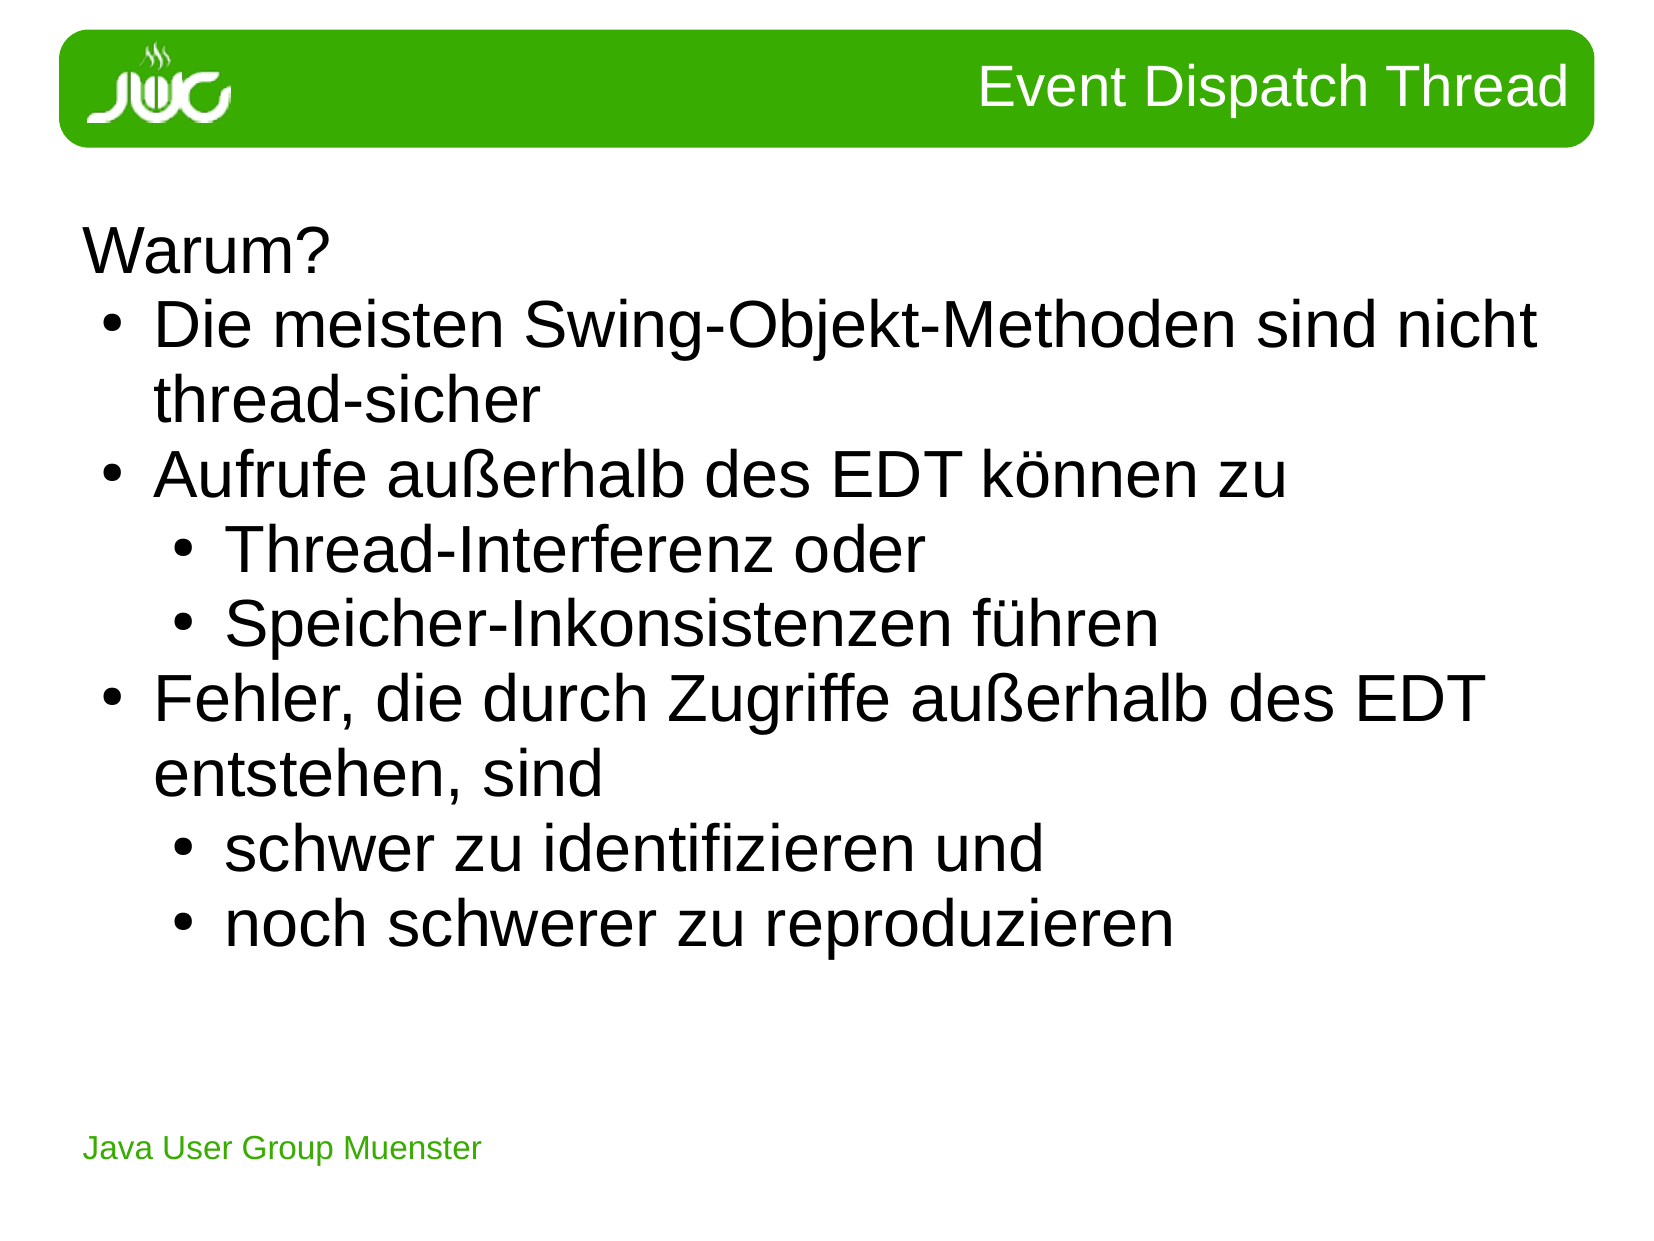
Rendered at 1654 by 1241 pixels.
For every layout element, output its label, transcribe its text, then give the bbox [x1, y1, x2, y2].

title Event Dispatch Thread [265, 37, 1571, 119]
subtitle Warum? Die meisten Swing-Objekt-Methoden sind nicht thread-sicher Aufrufe außerhalb des EDT können zu Thread-Interferenz oder Speicher-Inkonsistenzen führen Fehler, die durch Zugriffe außerhalb des EDT entstehen, sind schwer zu identifizieren und noch schwerer zu reproduzieren [82, 119, 1571, 1054]
picture [87, 41, 231, 119]
